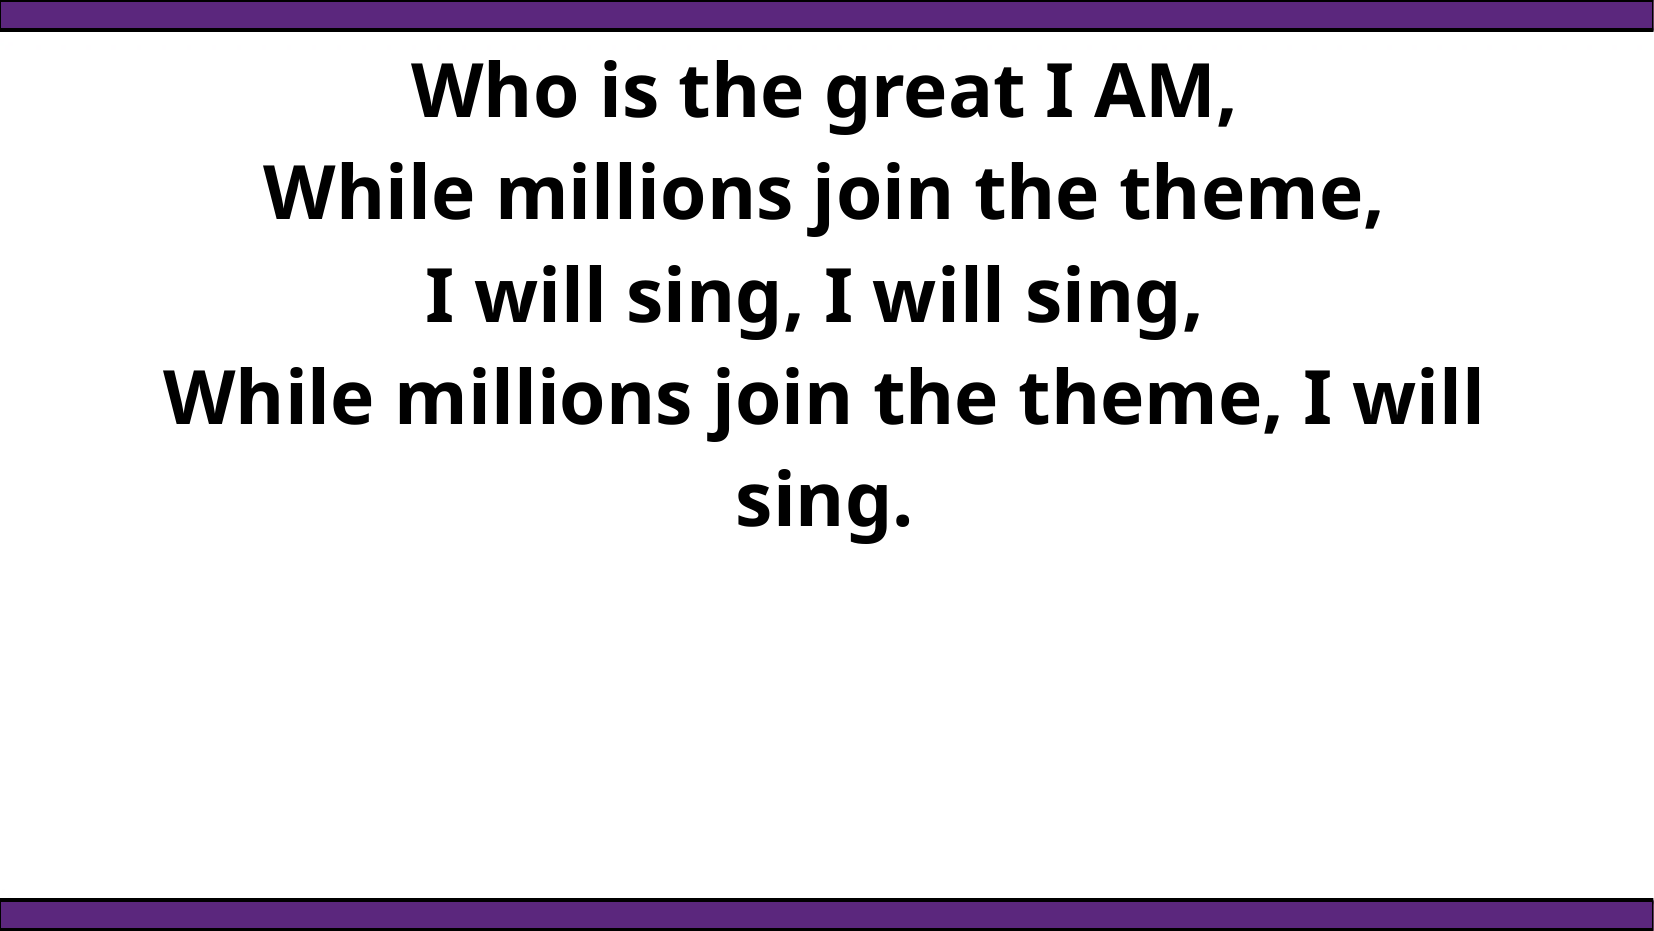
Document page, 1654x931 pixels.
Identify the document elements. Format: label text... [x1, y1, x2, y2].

text_box Who is the great I AM, While millions join the theme, I will sing, I will sing, While millions join the theme, I will sing. [60, 30, 1591, 445]
text_box [0, 0, 1654, 31]
picture [0, 31, 1654, 900]
text_box [0, 900, 1654, 931]
